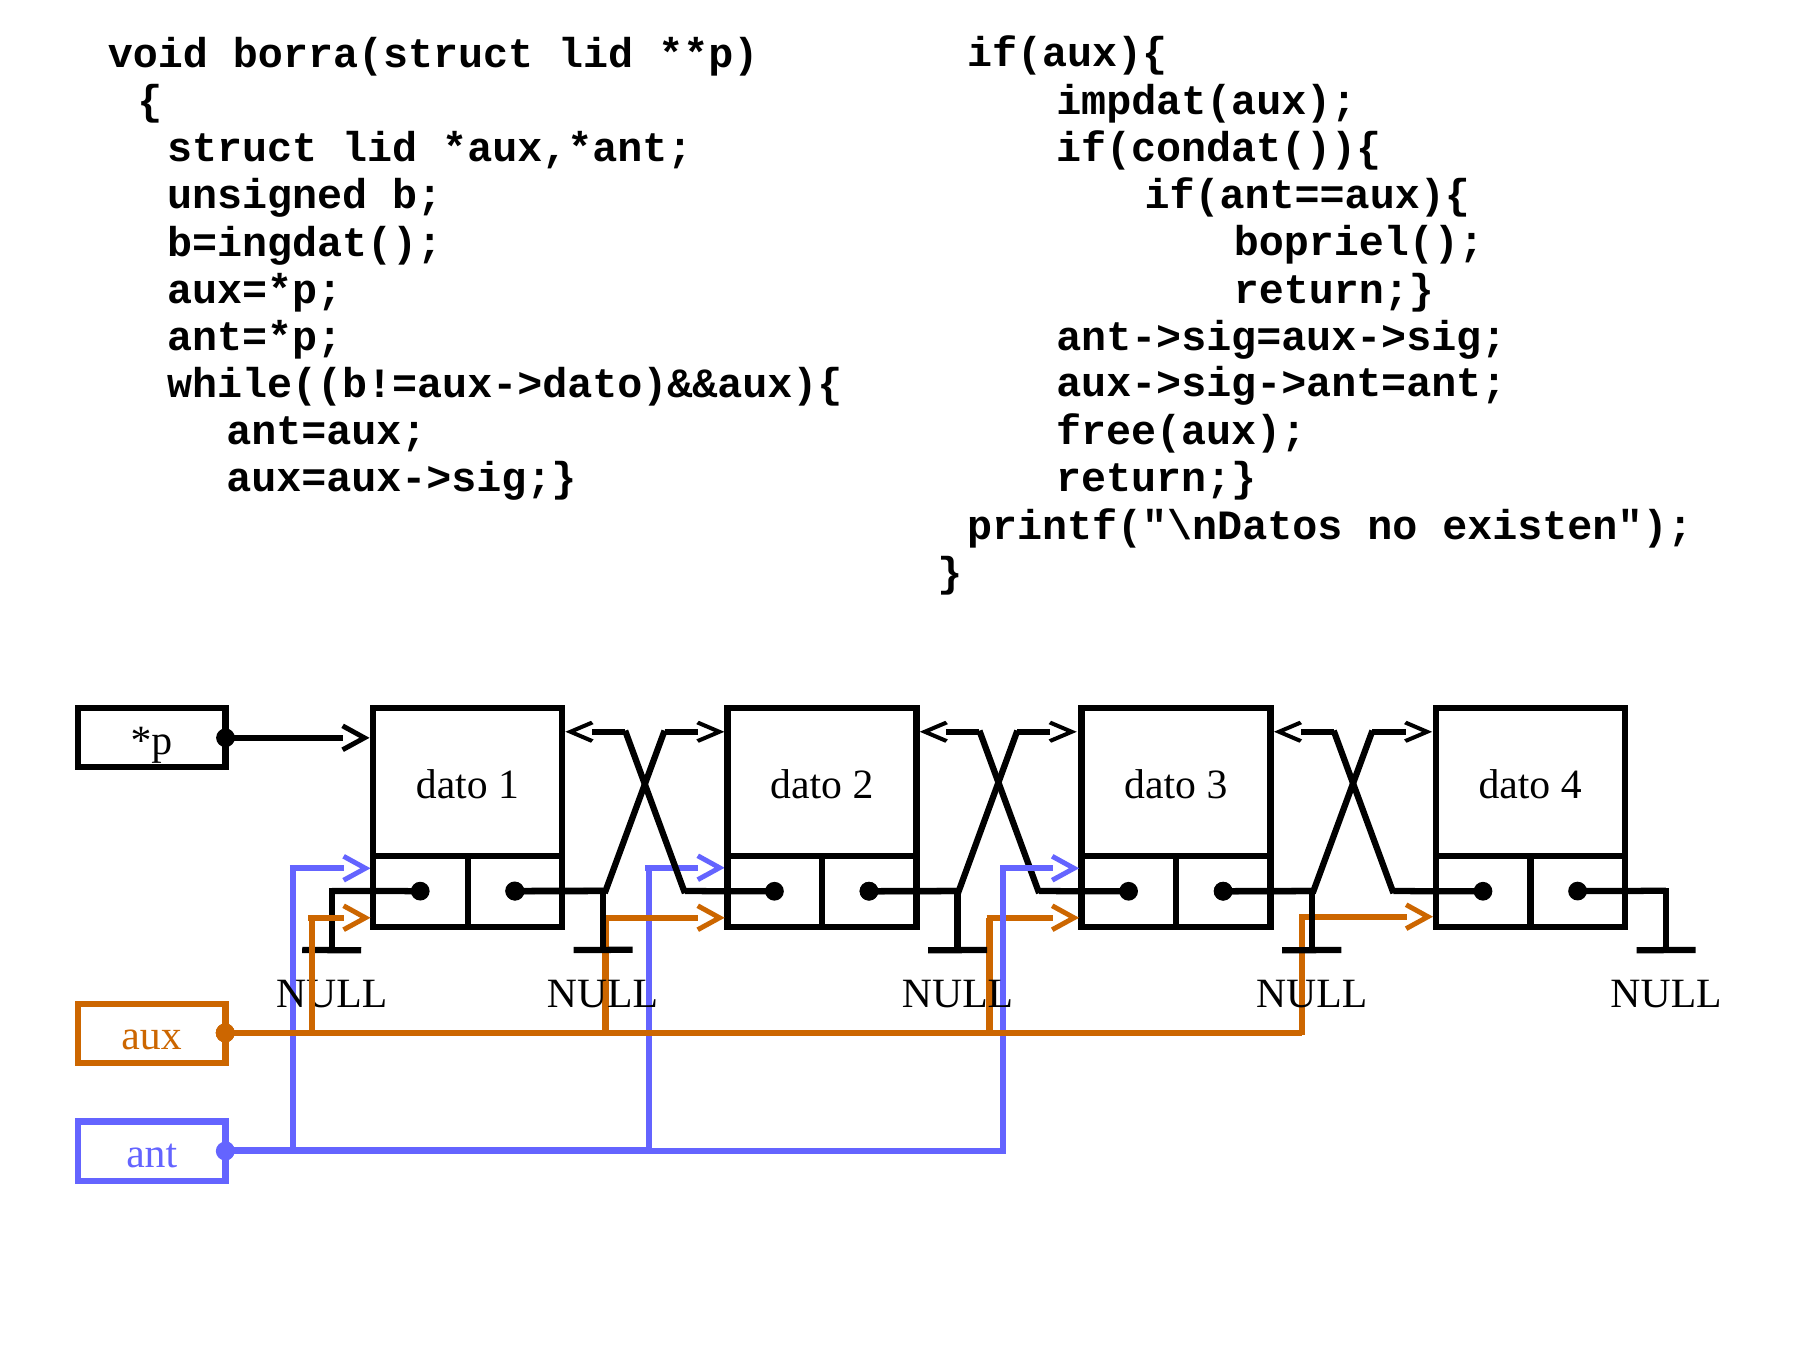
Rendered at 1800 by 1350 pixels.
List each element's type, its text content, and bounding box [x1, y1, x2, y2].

text_box dato 2 [731, 711, 913, 853]
text_box return;} [1056, 449, 1257, 497]
text_box aux->sig->ant=ant; [1056, 355, 1507, 406]
text_box NULL [1607, 961, 1725, 1021]
text_box if(aux){ [967, 25, 1168, 76]
text_box printf("\nDatos no existen"); [967, 497, 1693, 548]
text_box return;} [1233, 261, 1434, 308]
text_box b=ingdat(); [167, 214, 443, 265]
text_box NULL [543, 961, 662, 1021]
text_box struct lid *aux,*ant; [167, 119, 693, 170]
text_box free(aux); [1056, 402, 1307, 453]
text_box ant=aux; [226, 403, 427, 450]
text_box NULL [1252, 961, 1371, 1021]
text_box aux=aux->sig;} [226, 450, 577, 501]
text_box dato 1 [376, 711, 559, 853]
text_box impdat(aux); [1056, 72, 1357, 119]
text_box while((b!=aux->dato)&&aux){ [167, 355, 843, 406]
text_box { [137, 72, 163, 123]
text_box ant [77, 1121, 226, 1181]
text_box dato 3 [1081, 708, 1271, 857]
text_box unsigned b; [167, 167, 443, 214]
text_box ant->sig=aux->sig; [1056, 308, 1507, 355]
text_box if(ant==aux){ [1144, 166, 1470, 218]
text_box if(condat()){ [1056, 119, 1382, 170]
text_box NULL [898, 961, 1017, 1021]
text_box aux [77, 1003, 226, 1063]
text_box } [937, 544, 963, 595]
text_box *p [81, 711, 222, 764]
text_box bopriel(); [1233, 213, 1484, 264]
text_box NULL [272, 961, 309, 1021]
text_box dato 4 [1439, 711, 1622, 853]
text_box NULL [315, 961, 391, 1021]
text_box ant=*p; [167, 308, 343, 355]
text_box void borra(struct lid **p) [107, 25, 759, 76]
text_box aux=*p; [167, 261, 343, 308]
